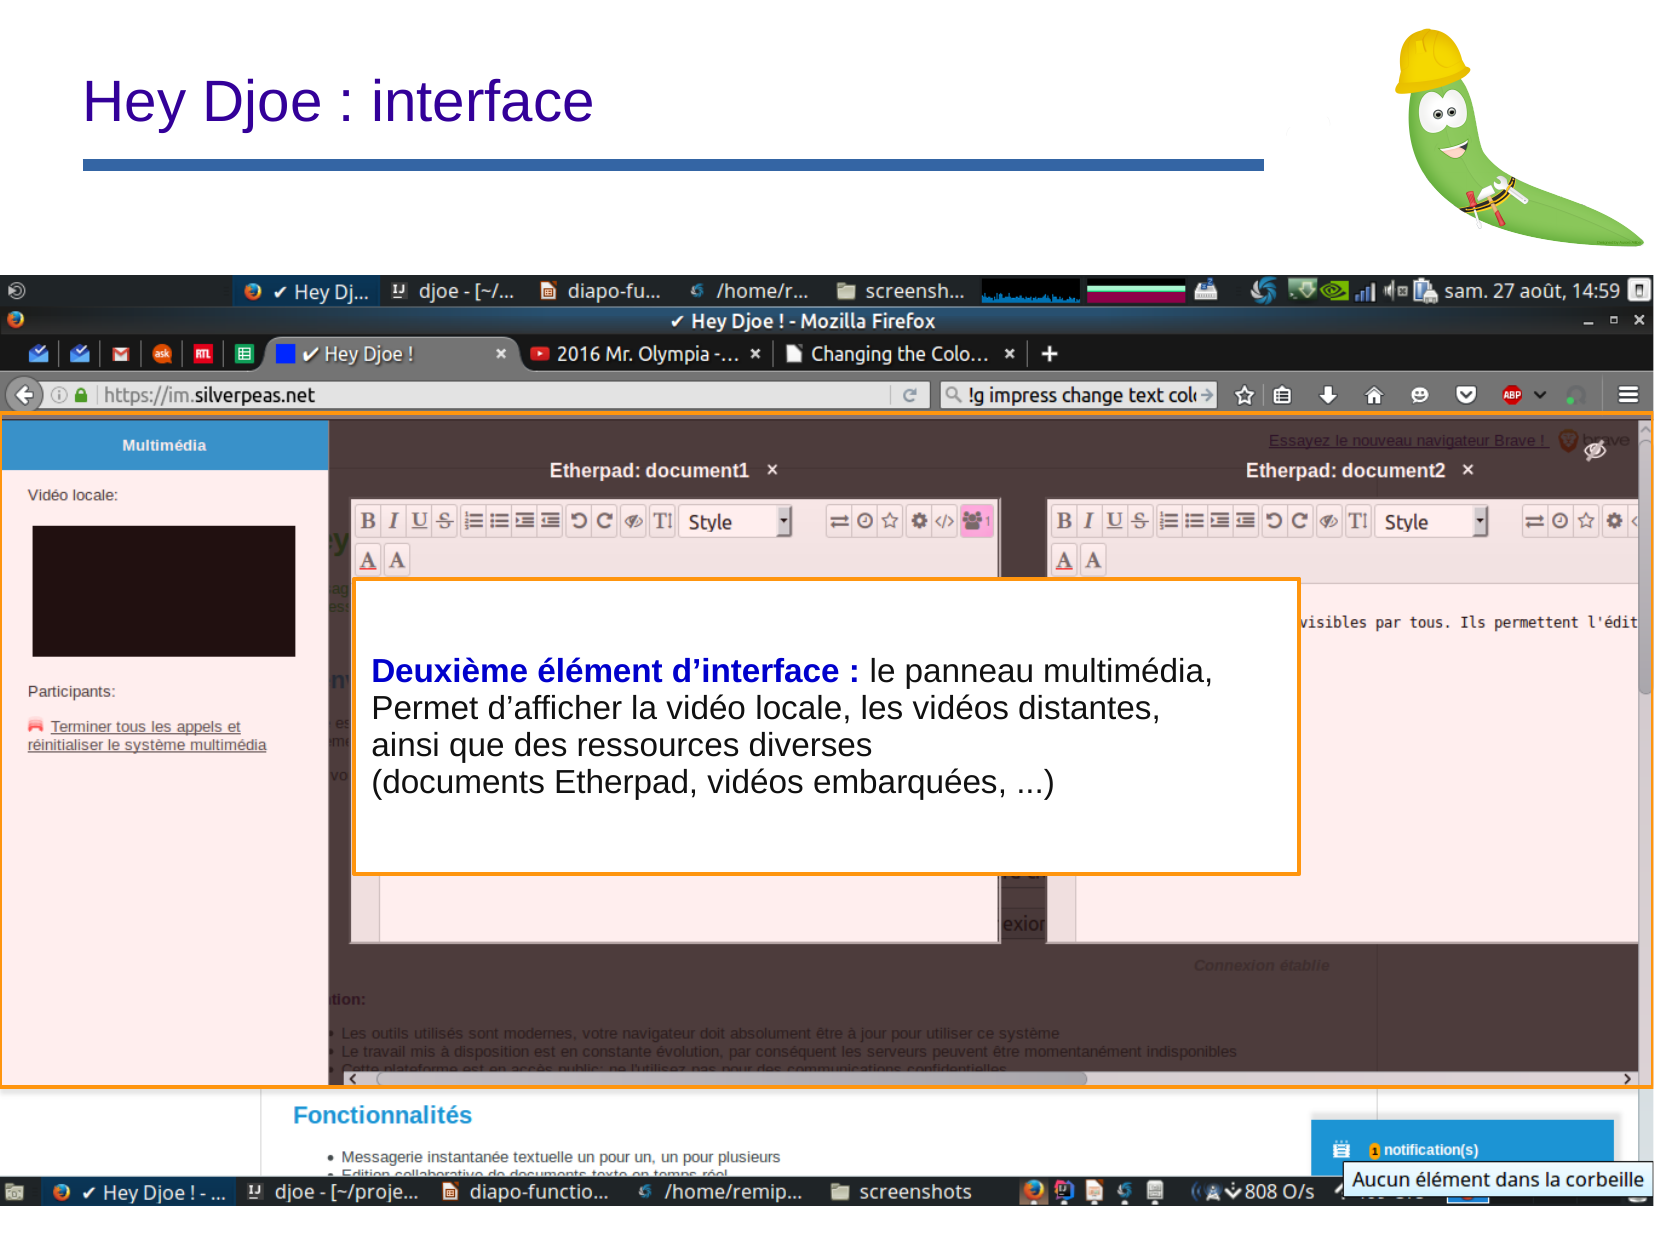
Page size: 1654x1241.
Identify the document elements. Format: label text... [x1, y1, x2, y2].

text_box Deuxième élément d’interface : le panneau multimédia, Permet d’afficher la vidéo locale, les vidéos distantes, ainsi que des ressources diverses (documents Etherpad, vidéos embarquées, ...) [354, 578, 1300, 875]
picture [0, 275, 1654, 413]
picture [1286, 23, 1647, 248]
text_box [0, 413, 1654, 1087]
title Hey Djoe : interface [82, 49, 1264, 154]
picture [0, 1087, 1654, 1206]
